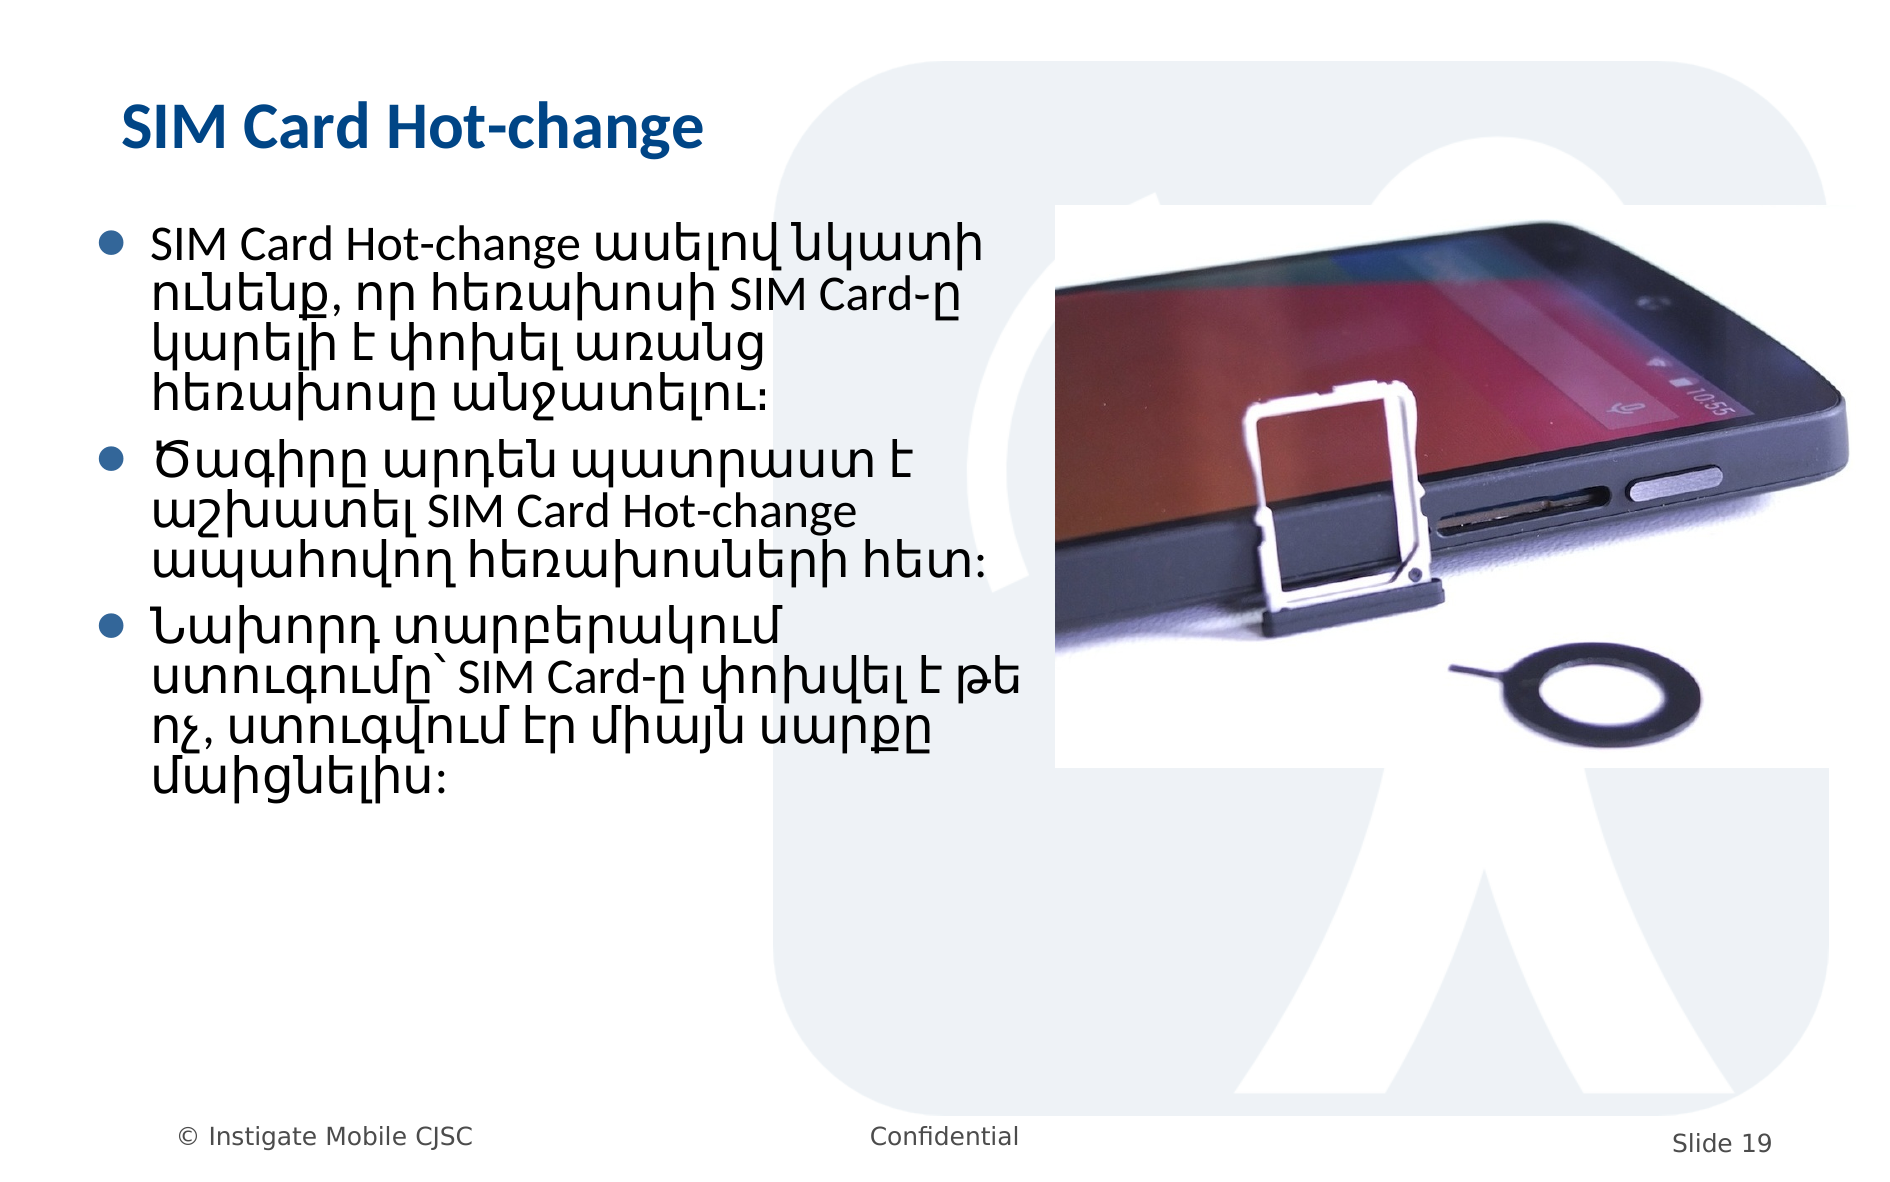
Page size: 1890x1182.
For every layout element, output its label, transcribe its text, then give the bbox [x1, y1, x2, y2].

title SIM Card Hot-change [96, 47, 1794, 217]
list SIM Card Hot-change ասելով նկատի ունենք, որ հեռախոսի SIM Card֊ը կարելի է փոխել առանց հեռախոսը անջատելու։ Ծագիրը արդեն պատրաստ է աշխատել SIM Card Hot-change ապահովող հեռախոսների հետ: Նախորդ տարբերակում ստուգումը՝ SIM Card-ը փոխվել է թե ոչ, ստուգվում էր միայն սարքը մաիցնելիս: [95, 222, 1051, 1135]
picture [1055, 205, 1856, 768]
